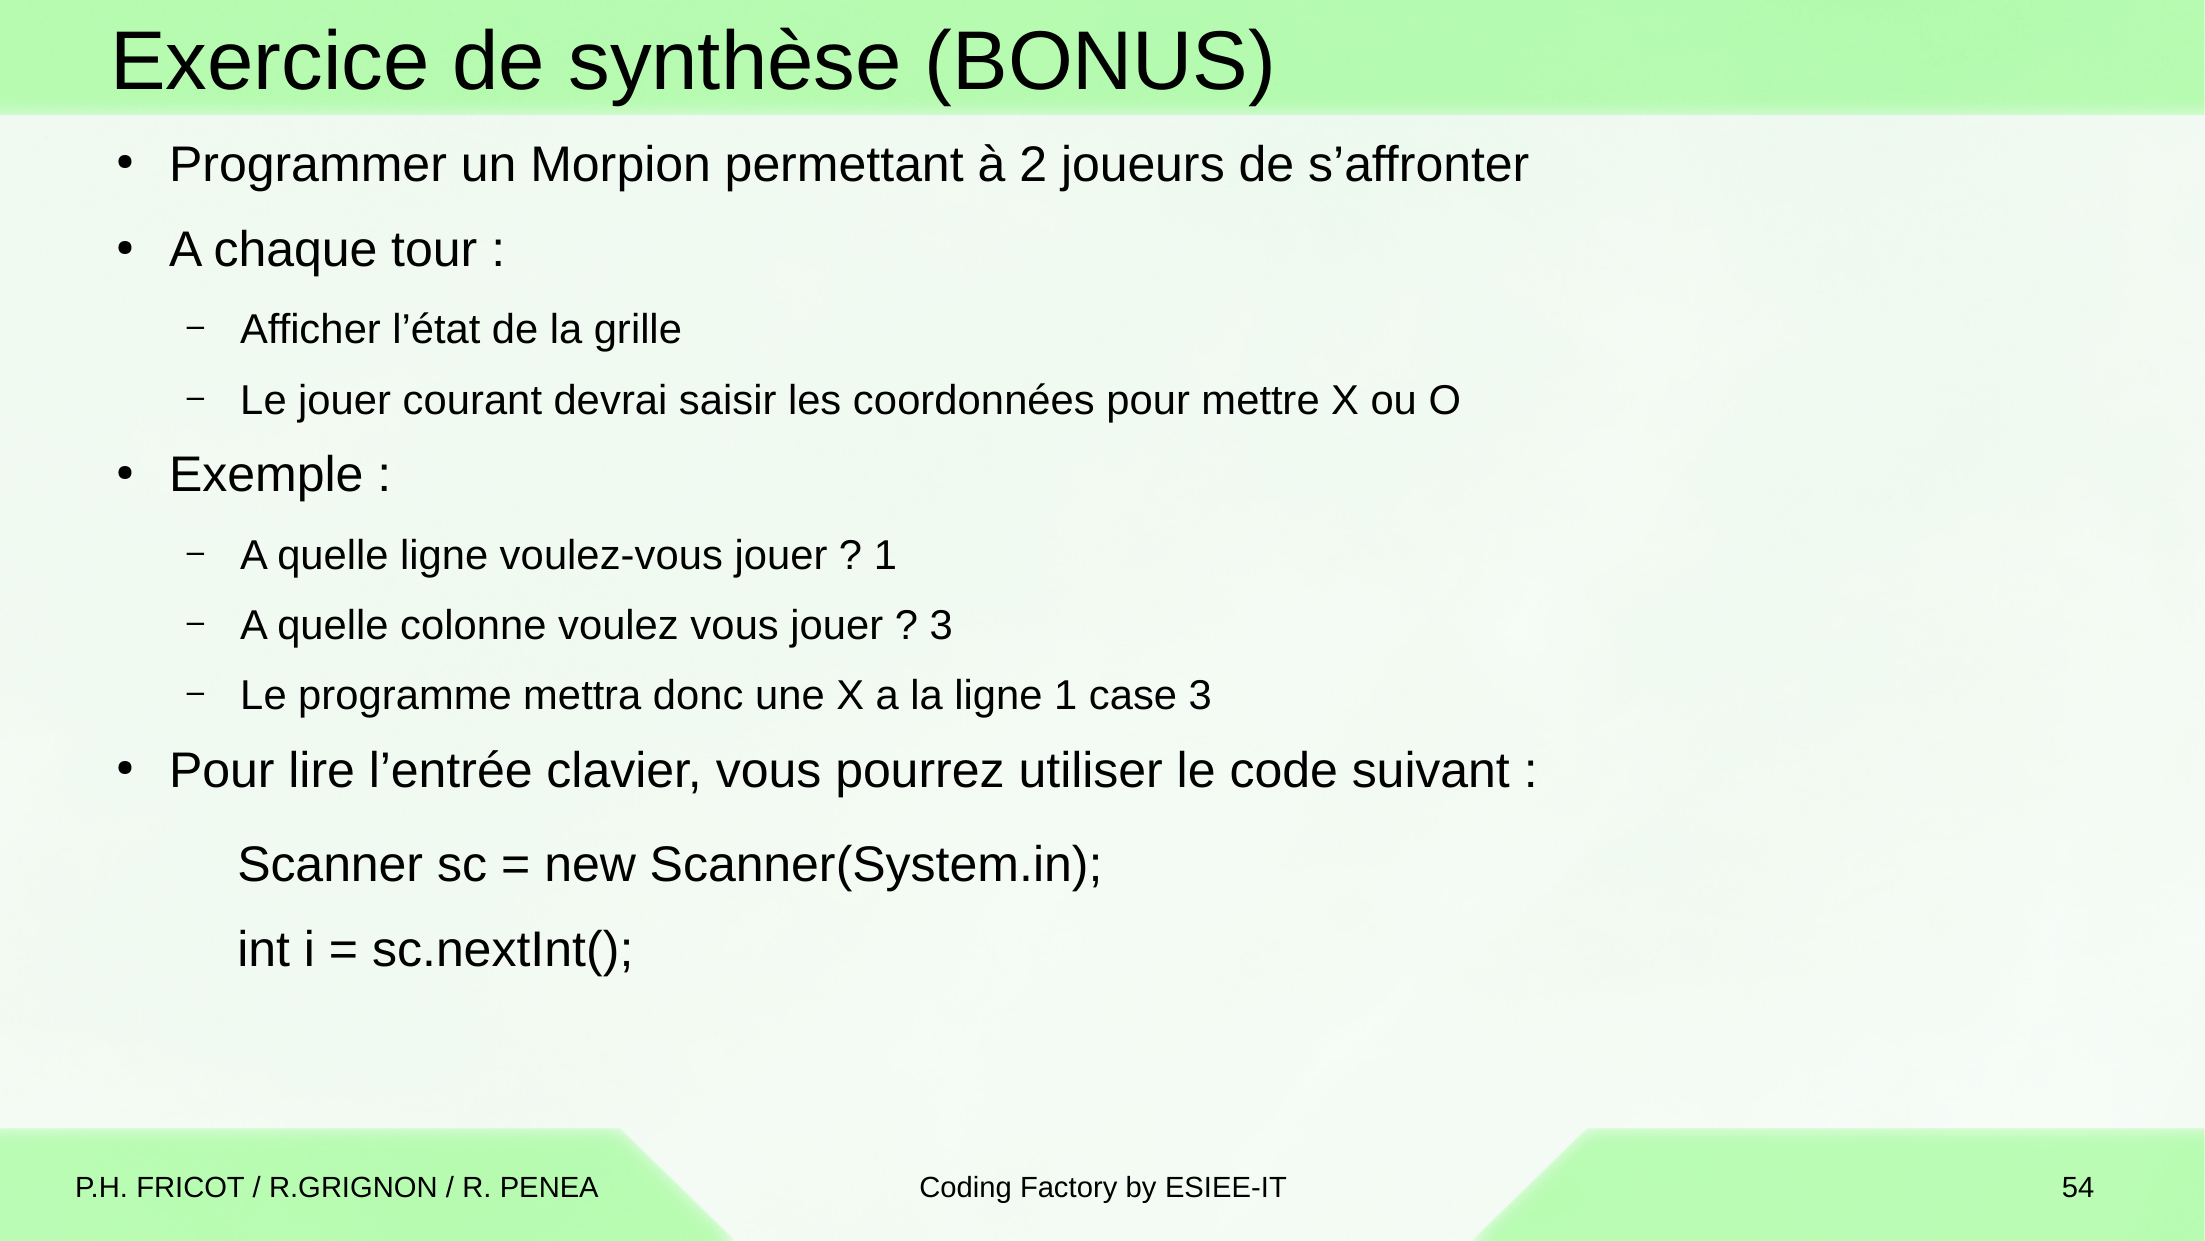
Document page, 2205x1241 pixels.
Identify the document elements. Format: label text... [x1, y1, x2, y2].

list Programmer un Morpion permettant à 2 joueurs de s’affronter A chaque tour : Afficher l’état de la grille Le jouer courant devrai saisir les coordonnées pour mettre X ou O Exemple : A quelle ligne voulez-vous jouer ? 1 A quelle colonne voulez vous jouer ? 3 Le programme mettra donc une X a la ligne 1 case 3 Pour lire l’entrée clavier, vous pourrez utiliser le code suivant : [98, 206, 2083, 1126]
list Scanner sc = new Scanner(System.in); int i = sc.nextInt(); [166, 906, 1111, 1096]
title Exercice de synthèse (BONUS) [110, 49, 2095, 257]
picture [0, 0, 2205, 1241]
